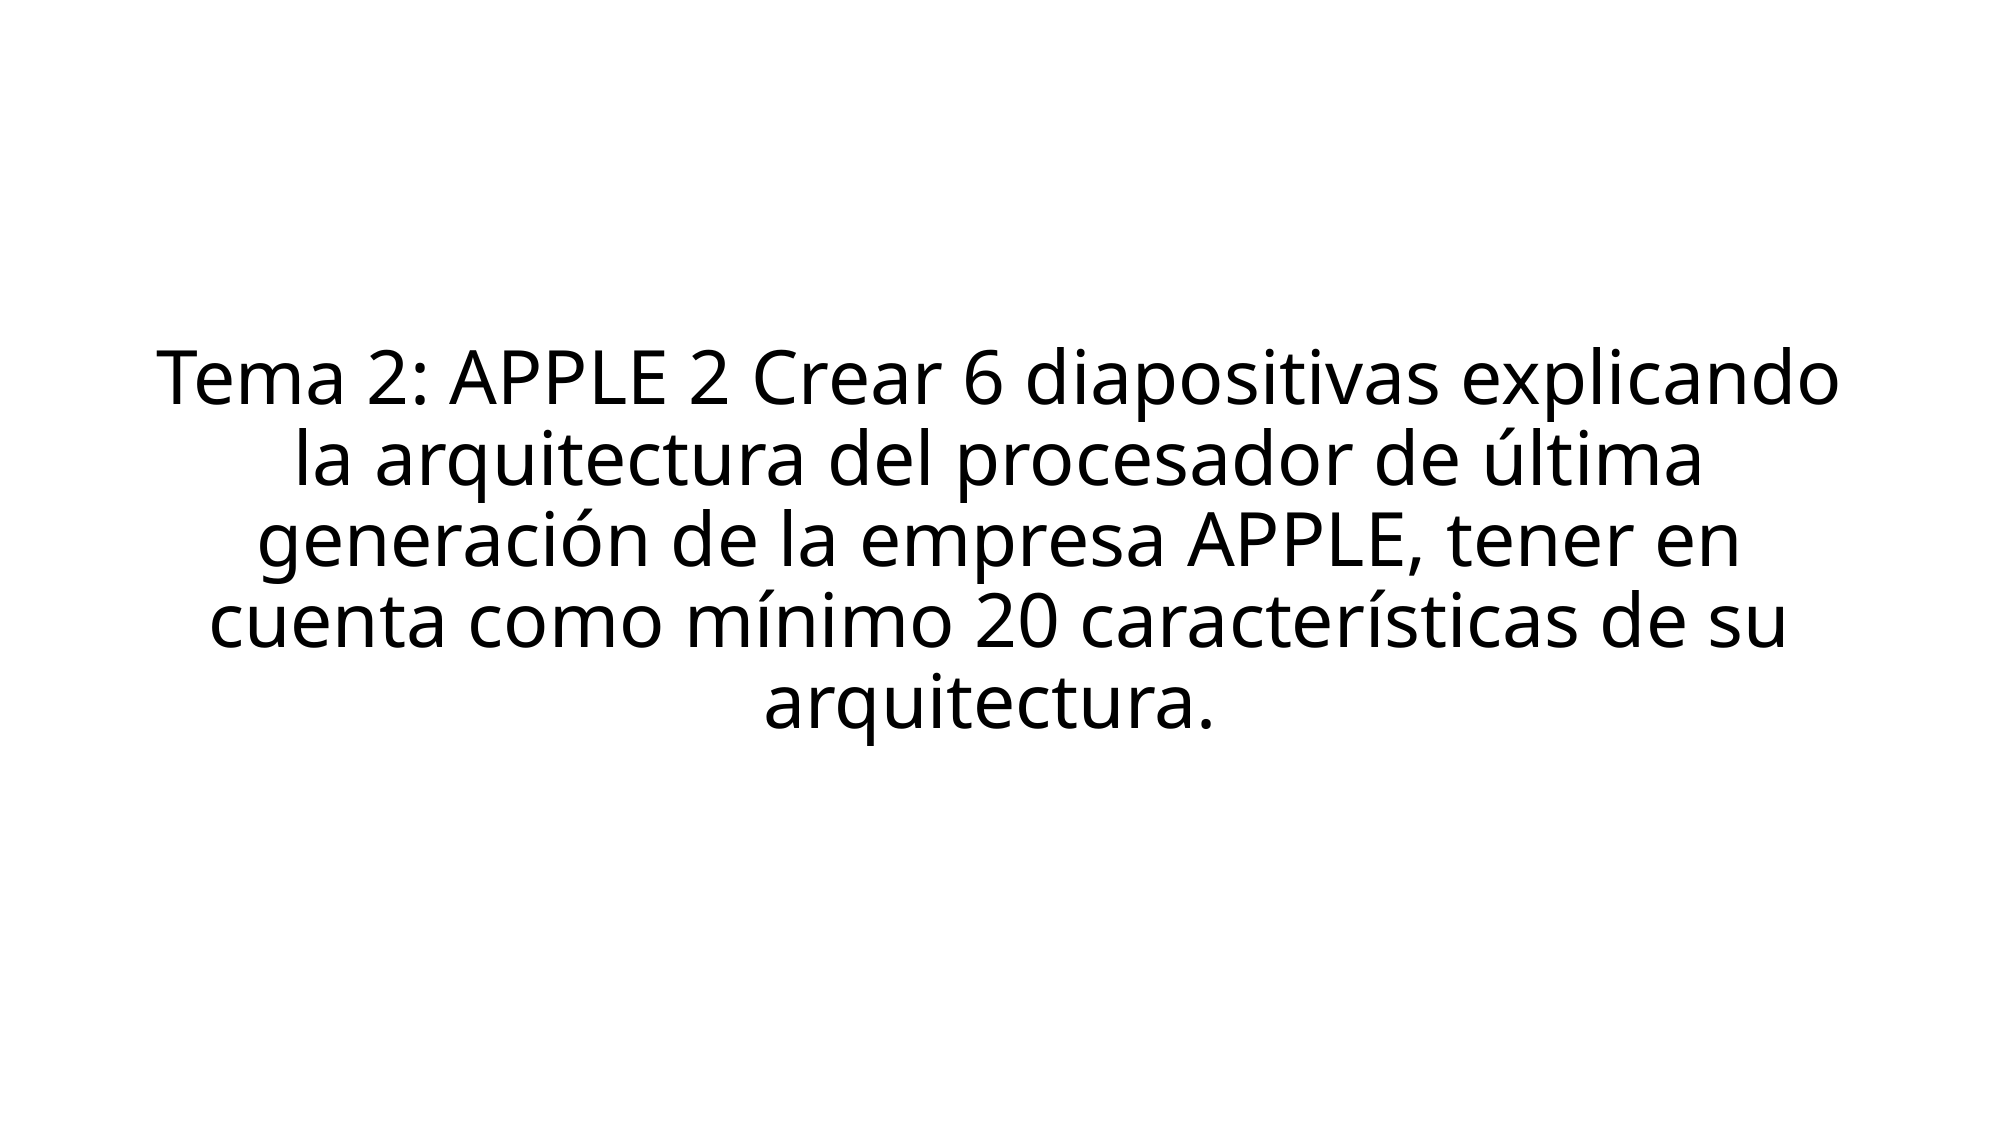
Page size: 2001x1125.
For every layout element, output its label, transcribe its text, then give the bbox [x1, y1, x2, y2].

title Tema 2: APPLE 2 Crear 6 diapositivas explicando la arquitectura del procesador de última generación de la empresa APPLE, tener en cuenta como mínimo 20 características de su arquitectura. [137, 59, 1863, 1025]
